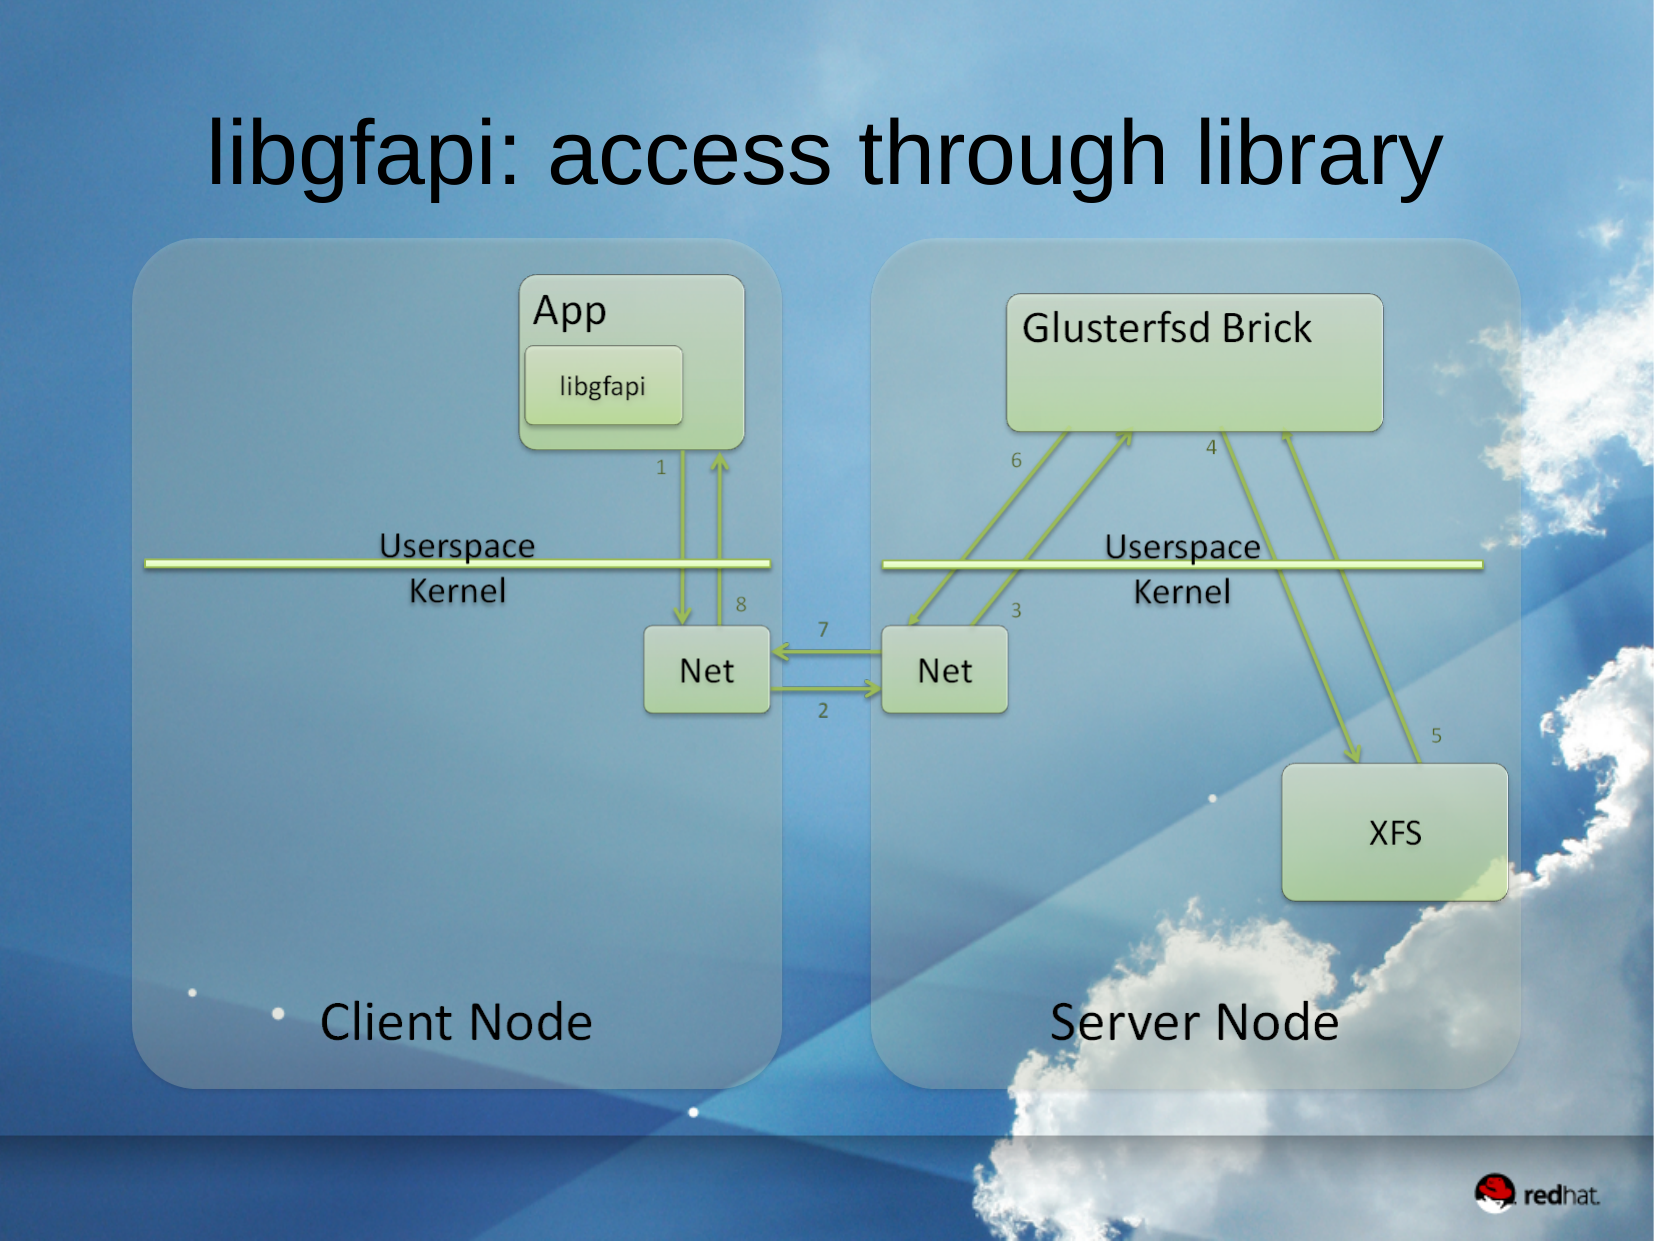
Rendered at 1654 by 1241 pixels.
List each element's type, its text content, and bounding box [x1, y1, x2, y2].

title libgfapi: access through library [82, 49, 1571, 257]
picture [0, 0, 1654, 1241]
